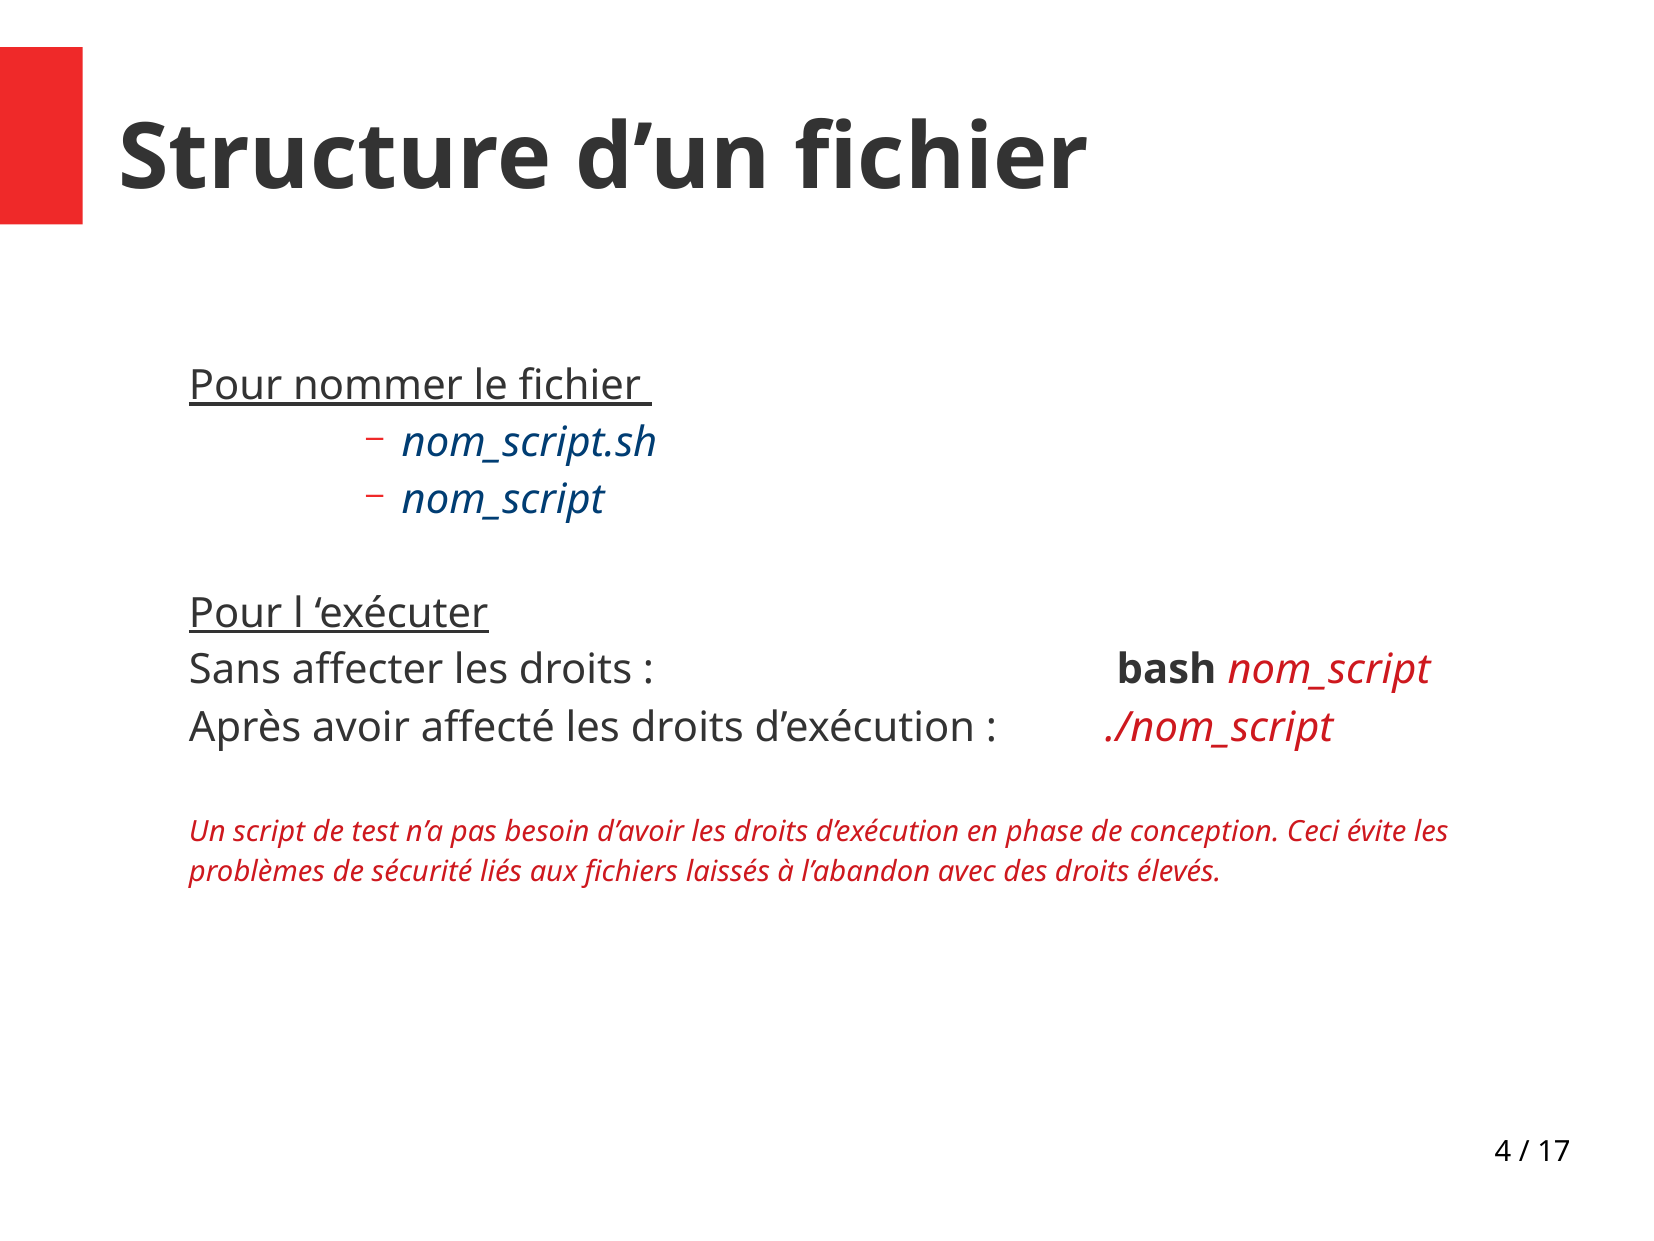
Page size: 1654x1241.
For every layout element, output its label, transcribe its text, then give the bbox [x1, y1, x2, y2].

title Structure d’un fichier [118, 49, 1571, 257]
list Pour nommer le fichier nom_script.sh nom_script Pour l ‘exécuter Sans affecter les droits : bash nom_script Après avoir affecté les droits d’exécution : ./nom_script Un script de test n’a pas besoin d’avoir les droits d’exécution en phase de conception. Ceci évite les problèmes de sécurité liés aux fichiers laissés à l’abandon avec des droits élevés. [118, 354, 1536, 1074]
